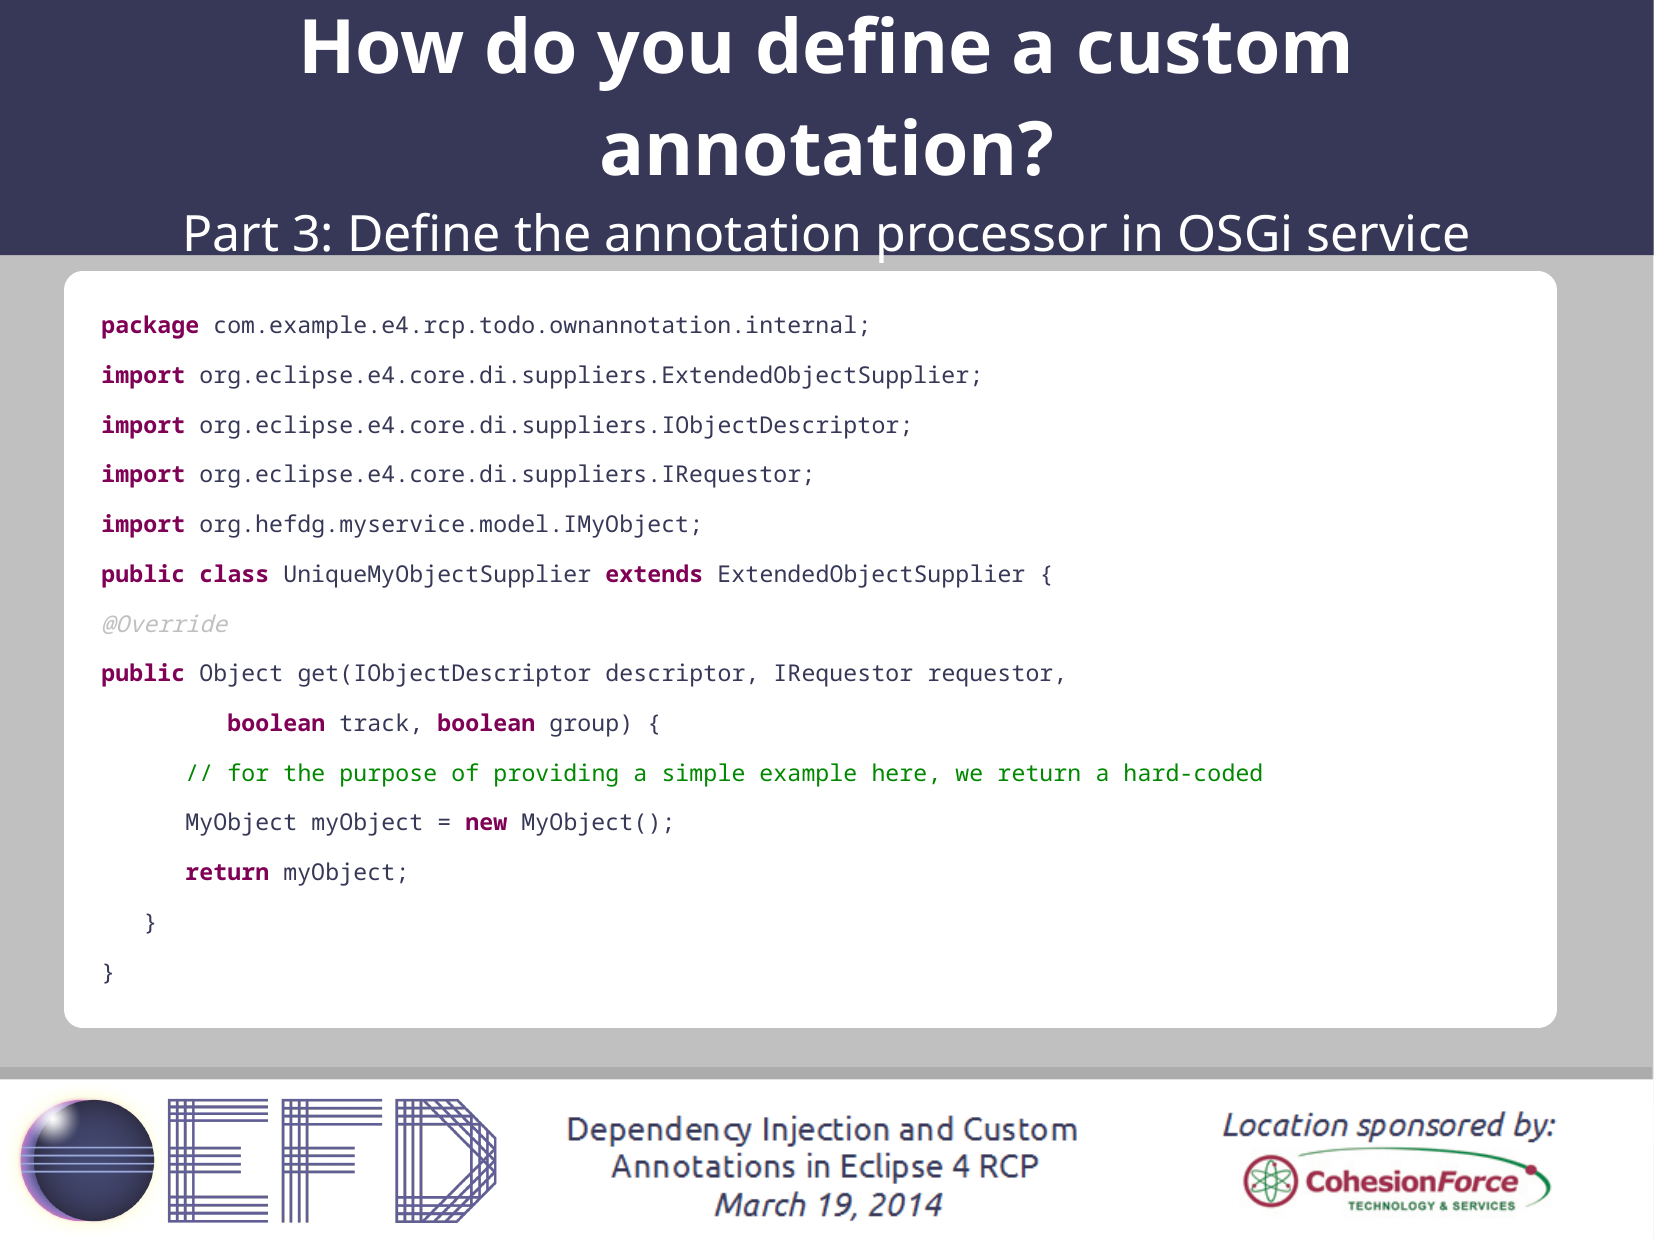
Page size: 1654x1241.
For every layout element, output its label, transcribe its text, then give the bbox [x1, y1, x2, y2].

list package com.example.e4.rcp.todo.ownannotation.internal; import org.eclipse.e4.core.di.suppliers.ExtendedObjectSupplier; import org.eclipse.e4.core.di.suppliers.IObjectDescriptor; import org.eclipse.e4.core.di.suppliers.IRequestor; import org.hefdg.myservice.model.IMyObject; public class UniqueMyObjectSupplier extends ExtendedObjectSupplier { @Override public Object get(IObjectDescriptor descriptor, IRequestor requestor, boolean track, boolean group) { // for the purpose of providing a simple example here, we return a hard-coded MyObject myObject = new MyObject(); return myObject; } } [82, 290, 1538, 1010]
picture [549, 1082, 1105, 1241]
title How do you define a custom annotation? Part 3: Define the annotation processor in OSGi service [82, 25, 1571, 233]
picture [0, 1079, 497, 1241]
picture [1110, 1104, 1654, 1241]
